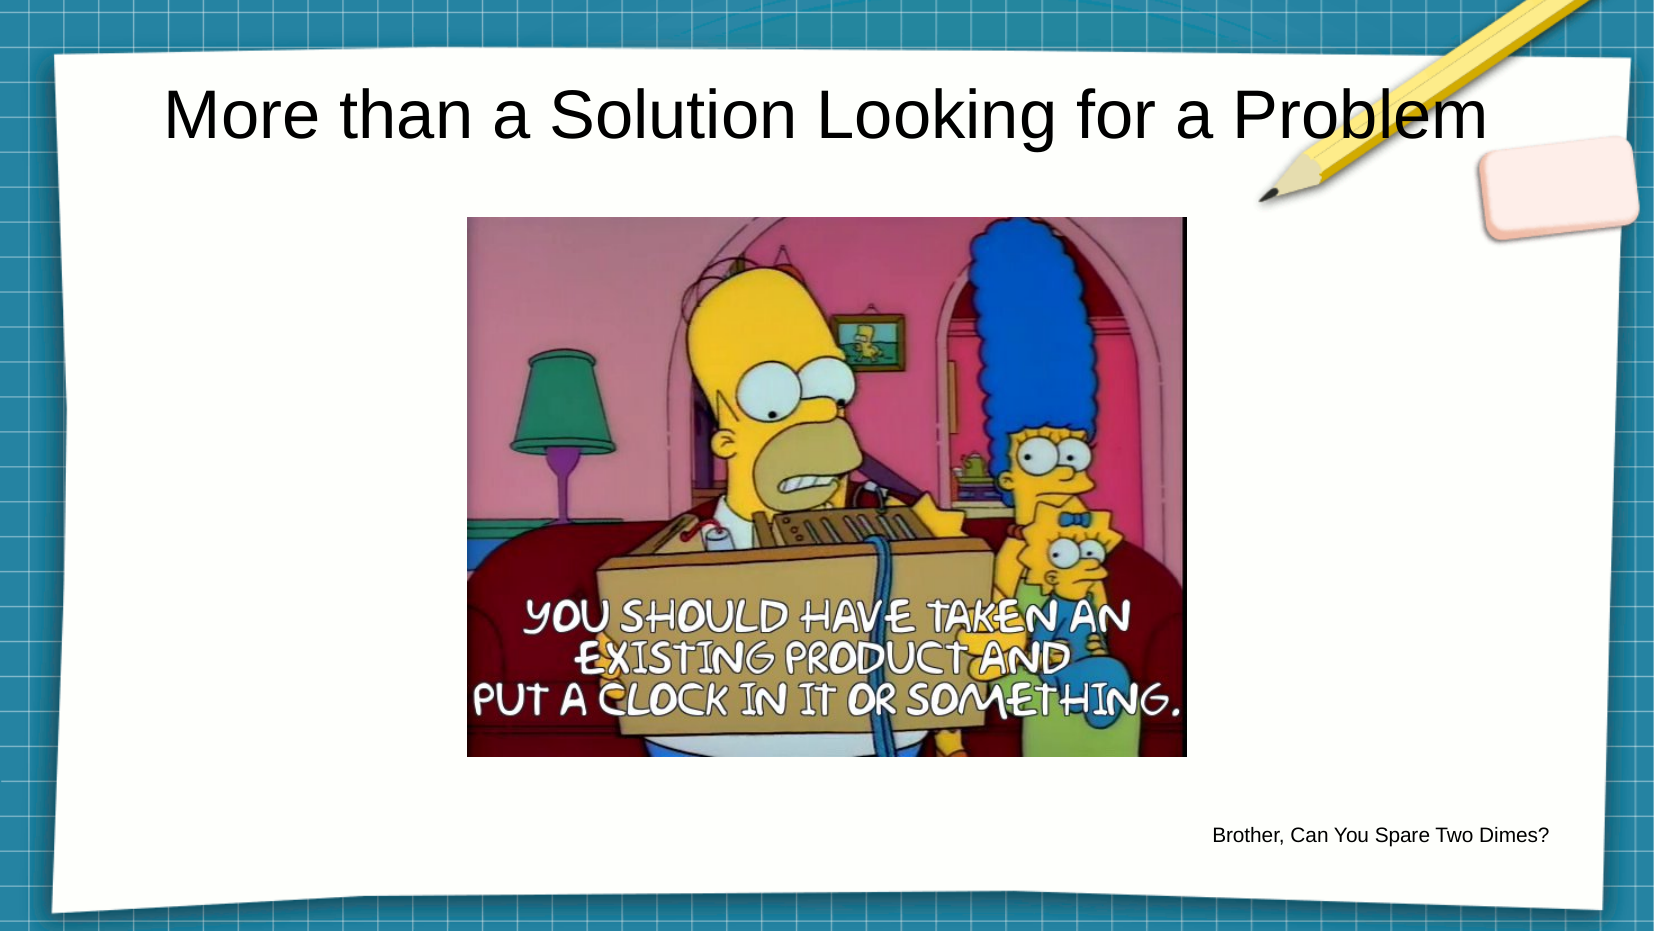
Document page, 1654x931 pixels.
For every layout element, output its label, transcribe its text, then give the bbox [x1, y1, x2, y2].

title More than a Solution Looking for a Problem [82, 37, 1571, 193]
picture [0, 0, 1654, 931]
text_box Brother, Can You Spare Two Dimes? [1197, 815, 1571, 854]
